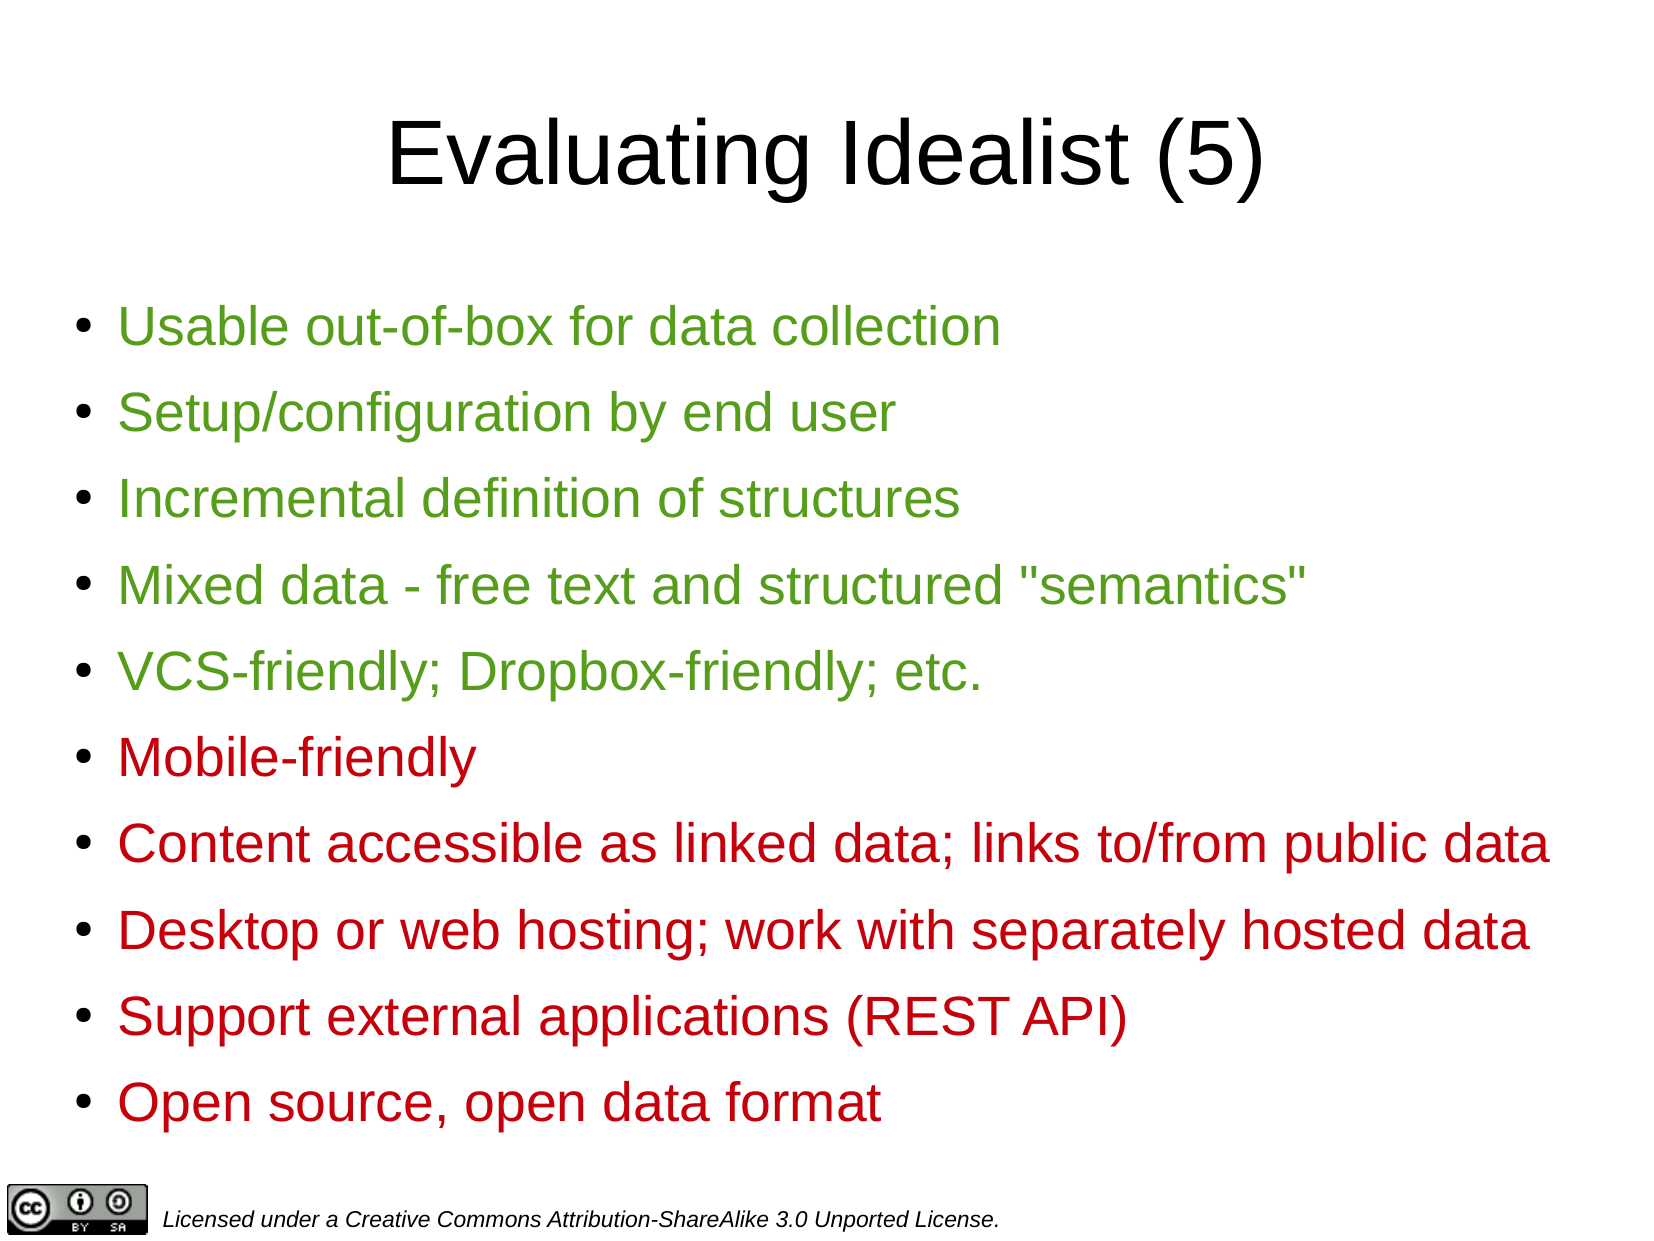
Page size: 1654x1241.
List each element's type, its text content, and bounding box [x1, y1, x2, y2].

list Usable out-of-box for data collection Setup/configuration by end user Incremental definition of structures Mixed data - free text and structured "semantics" VCS-friendly; Dropbox-friendly; etc. Mobile-friendly Content accessible as linked data; links to/from public data Desktop or web hosting; work with separately hosted data Support external applications (REST API) Open source, open data format [59, 295, 1595, 1140]
title Evaluating Idealist (5) [82, 49, 1571, 257]
picture [7, 1184, 148, 1235]
